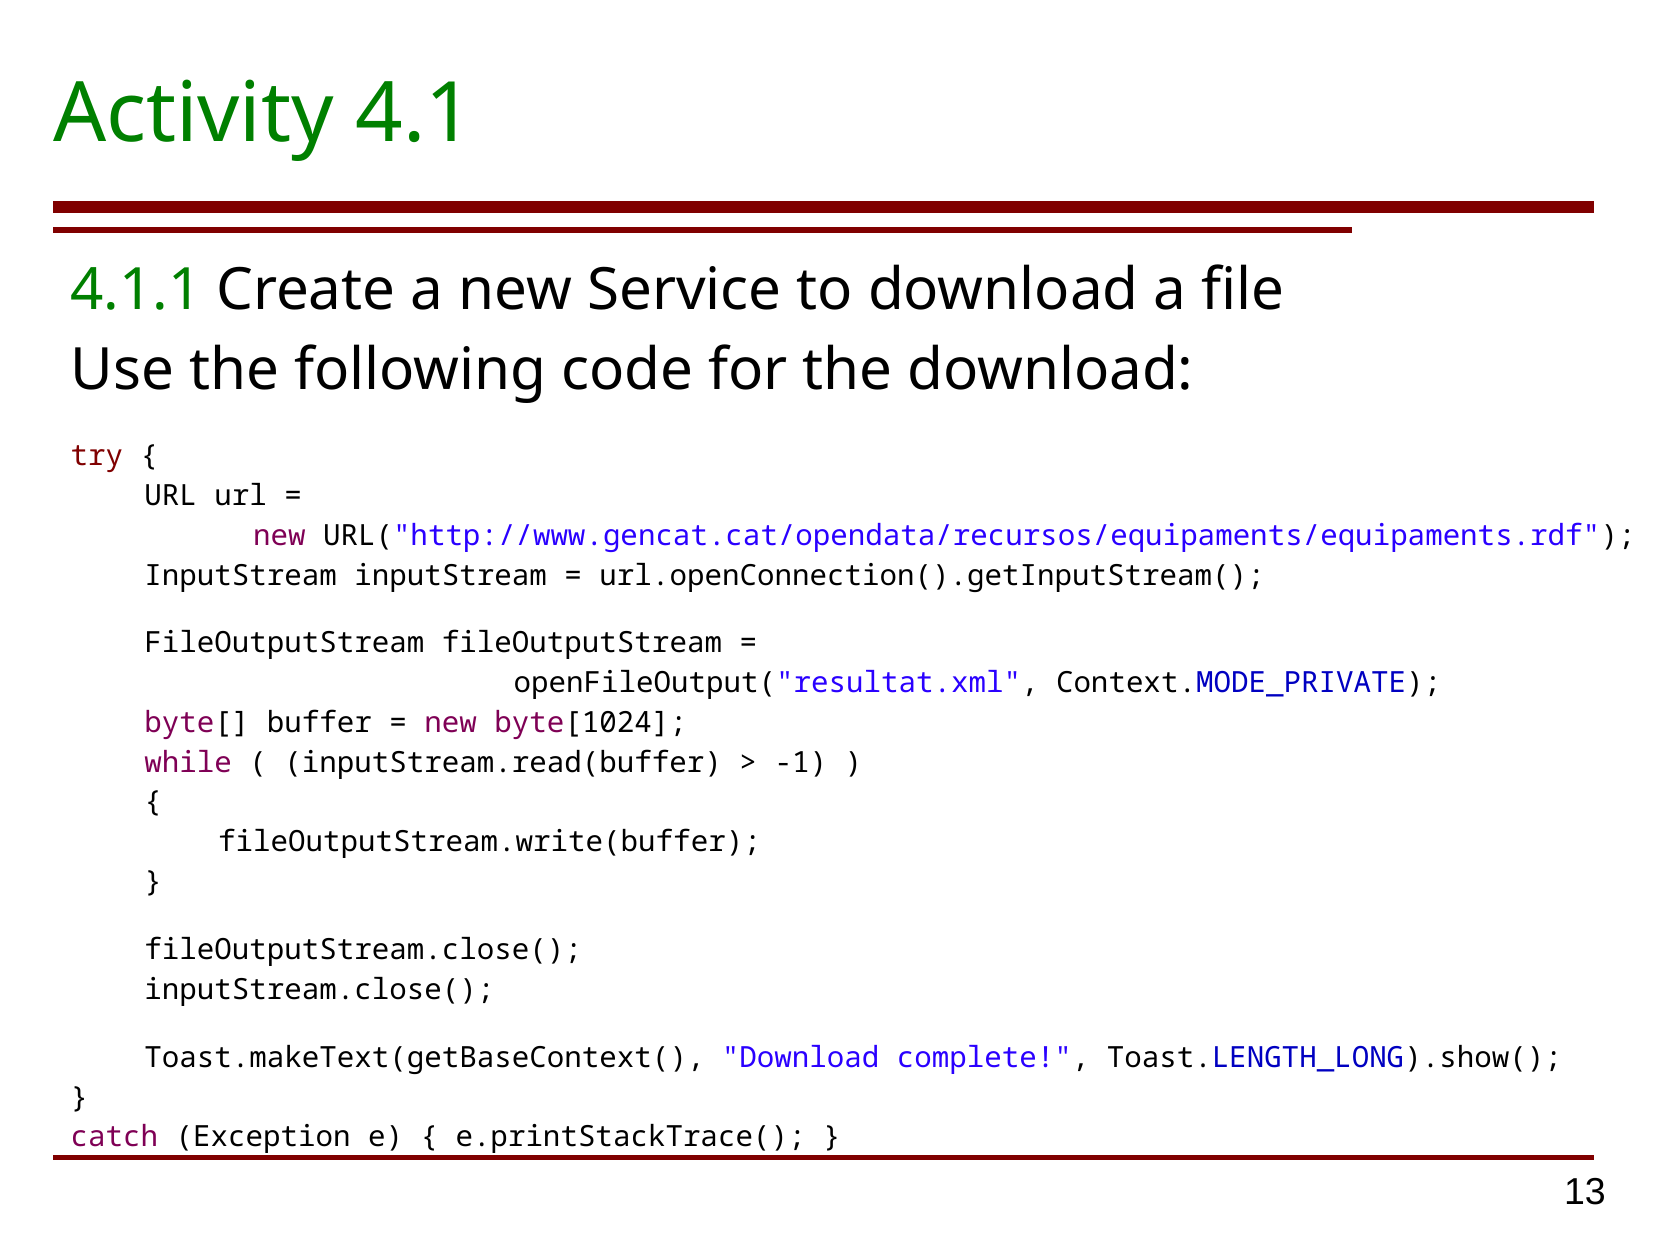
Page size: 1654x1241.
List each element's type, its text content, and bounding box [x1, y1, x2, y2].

text_box <number> [35, 1163, 1654, 1221]
text_box 4.1.1 Create a new Service to download a file Use the following code for the download: try { URL url = new URL("http://www.gencat.cat/opendata/recursos/equipaments/equipaments.rdf"); InputStream inputStream = url.openConnection().getInputStream(); FileOutputStream fileOutputStream = openFileOutput("resultat.xml", Context.MODE_PRIVATE); byte[] buffer = new byte[1024]; while ( (inputStream.read(buffer) > -1) ) { fileOutputStream.write(buffer); } fileOutputStream.close(); inputStream.close(); Toast.makeText(getBaseContext(), "Download complete!", Toast.LENGTH_LONG).show(); } catch (Exception e) { e.printStackTrace(); } [55, 240, 1652, 1152]
subtitle Activity 4.1 [53, 48, 1542, 172]
